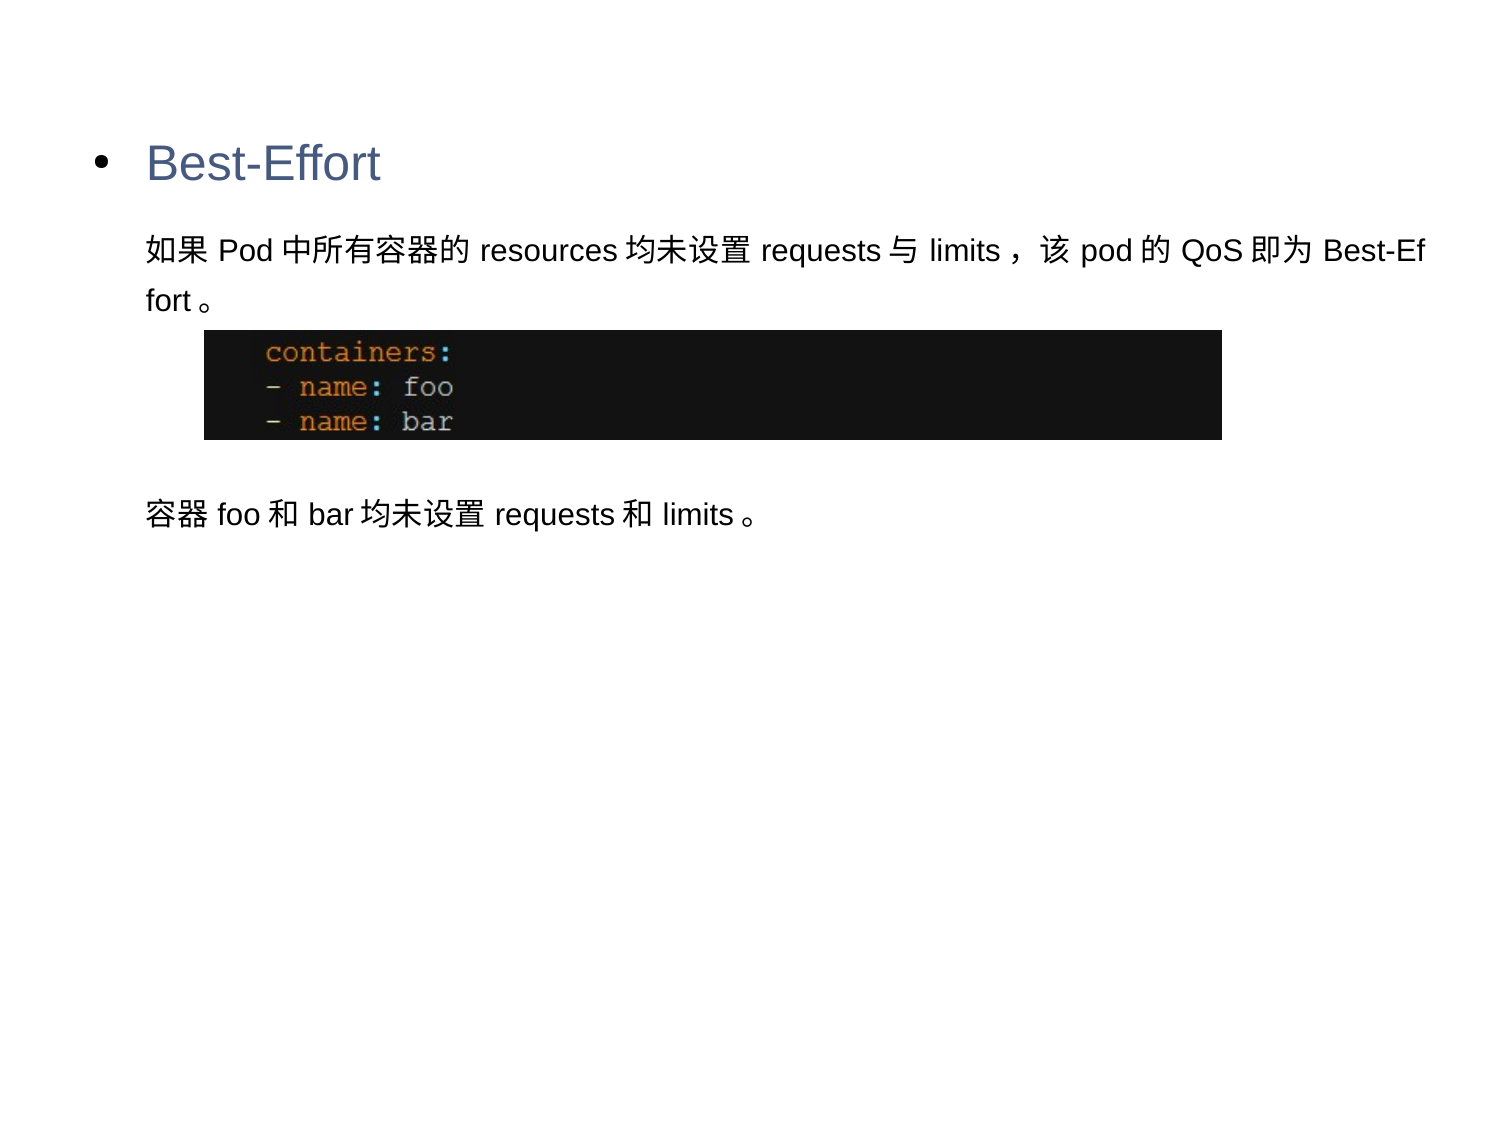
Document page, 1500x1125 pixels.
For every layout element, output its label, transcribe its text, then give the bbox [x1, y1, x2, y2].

list Best-Effort 如果Pod中所有容器的resources均未设置requests与limits，该pod的QoS即为Best-Effort。 容器foo和bar均未设置requests和limits。 [75, 129, 1425, 916]
picture [204, 330, 1222, 441]
